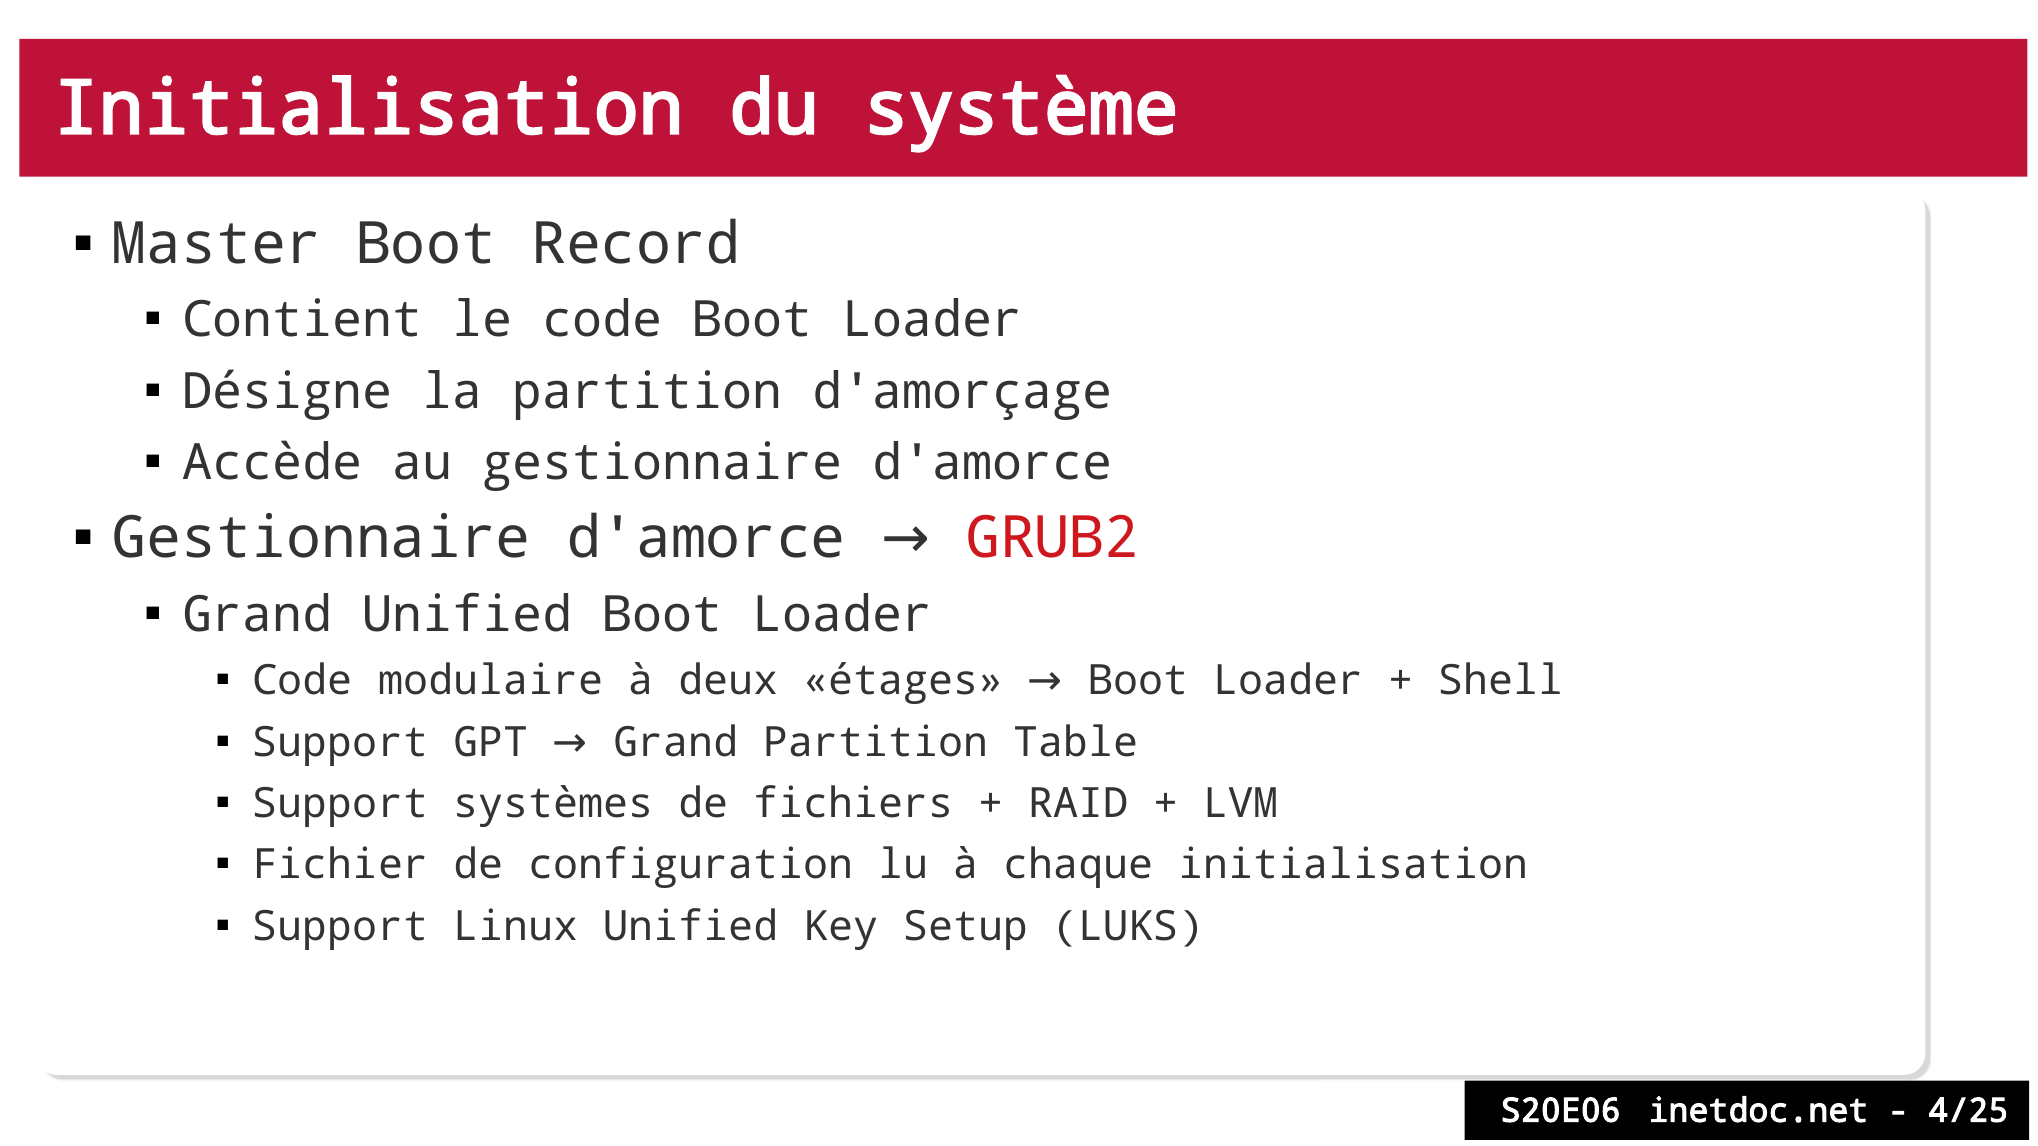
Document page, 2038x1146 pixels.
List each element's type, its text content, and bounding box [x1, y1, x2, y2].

text_box Initialisation du système [19, 38, 2028, 177]
text_box Master Boot Record Contient le code Boot Loader Désigne la partition d'amorçage Accède au gestionnaire d'amorce Gestionnaire d'amorce → GRUB2 Grand Unified Boot Loader Code modulaire à deux «étages» → Boot Loader + Shell Support GPT → Grand Partition Table Support systèmes de fichiers + RAID + LVM Fichier de configuration lu à chaque initialisation Support Linux Unified Key Setup (LUKS) [35, 188, 1926, 1075]
text_box S20E06 inetdoc.net - 22/25 [1464, 1080, 2030, 1140]
